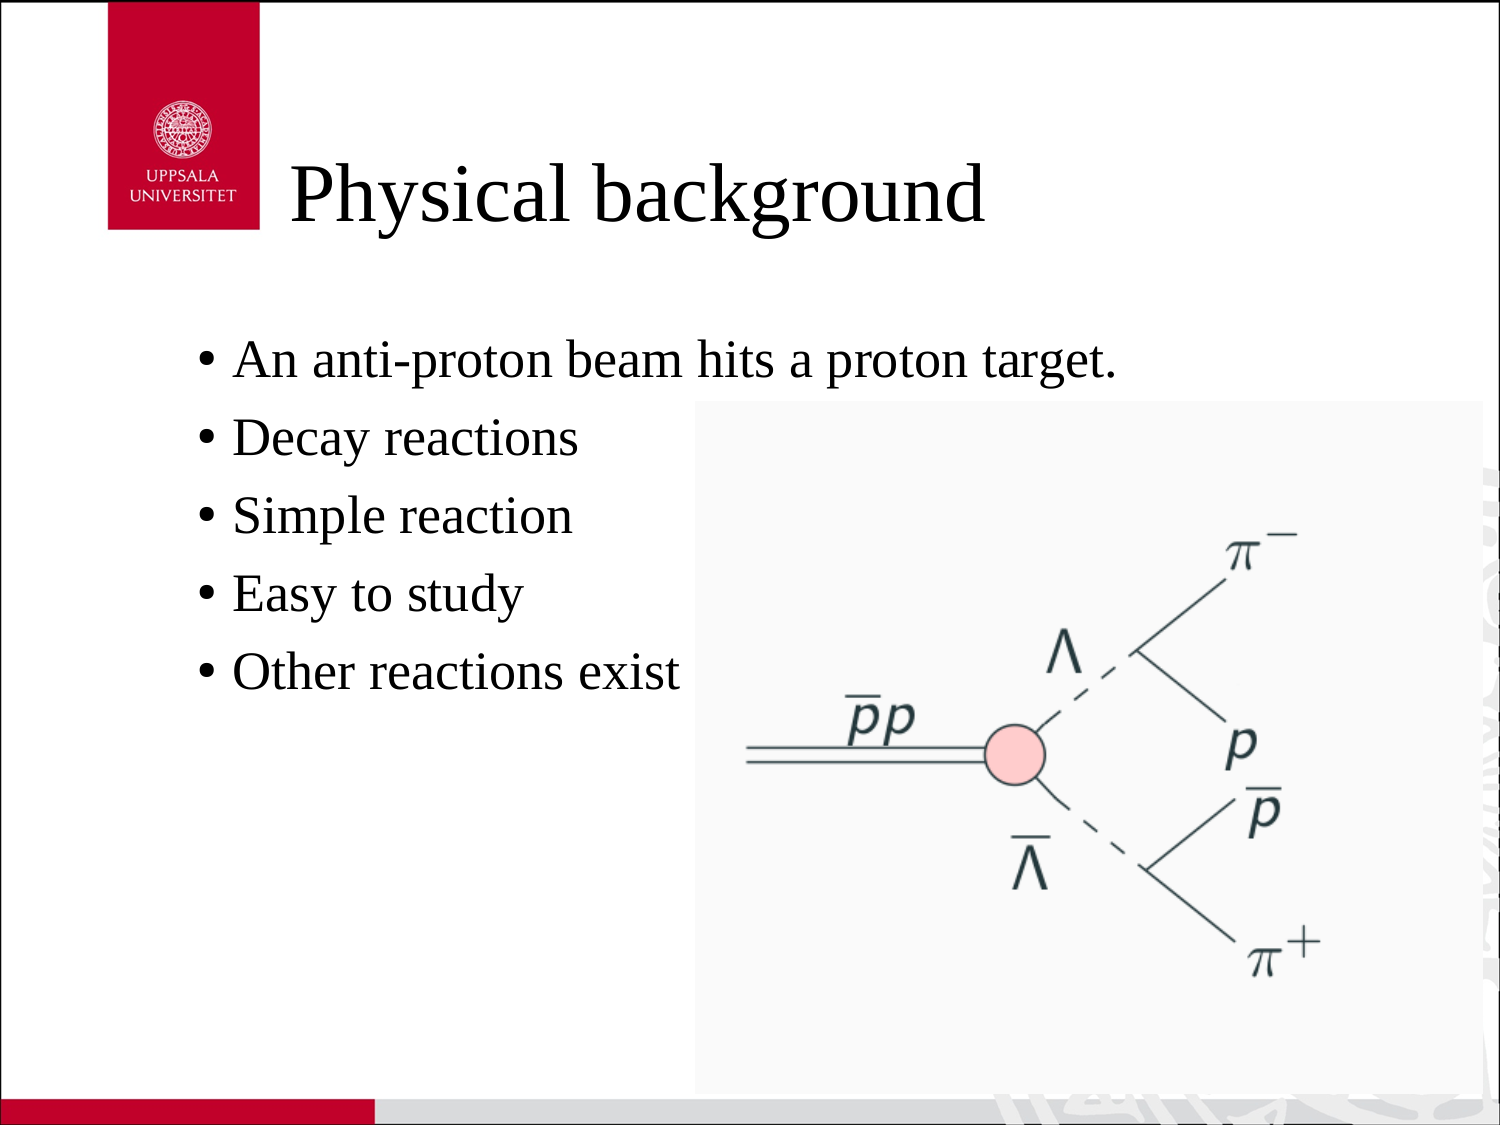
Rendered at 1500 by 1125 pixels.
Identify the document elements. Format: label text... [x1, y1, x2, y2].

picture [0, 0, 1500, 1125]
text_box An anti-proton beam hits a proton target. Decay reactions Simple reaction Easy to study Other reactions exist [182, 321, 1494, 811]
title Physical background [289, 99, 1436, 288]
